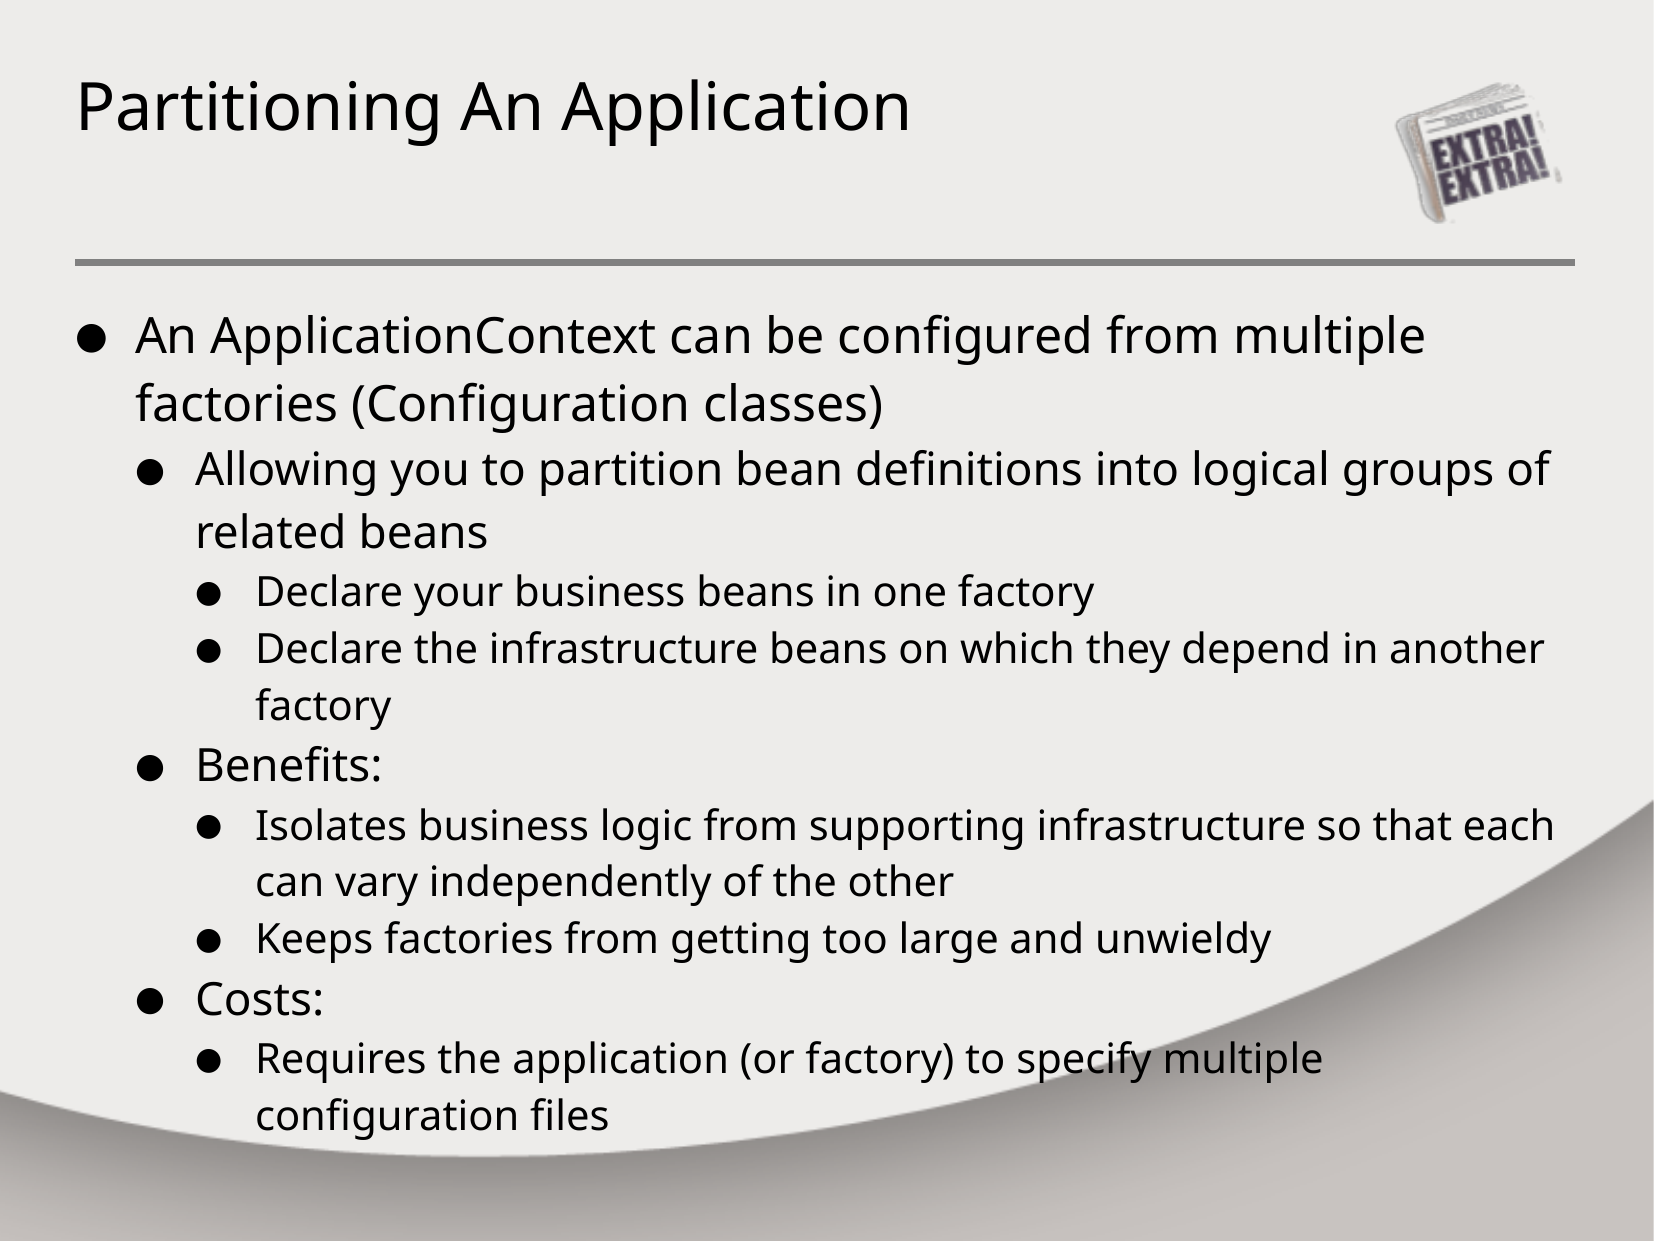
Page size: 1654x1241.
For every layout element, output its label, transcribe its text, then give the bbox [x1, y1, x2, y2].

title Partitioning An Application [75, 75, 1387, 226]
list An ApplicationContext can be configured from multiple factories (Configuration classes) Allowing you to partition bean definitions into logical groups of related beans Declare your business beans in one factory Declare the infrastructure beans on which they depend in another factory Benefits: Isolates business logic from supporting infrastructure so that each can vary independently of the other Keeps factories from getting too large and unwieldy Costs: Requires the application (or factory) to specify multiple configuration files [75, 300, 1576, 1163]
picture [0, 0, 1654, 1241]
